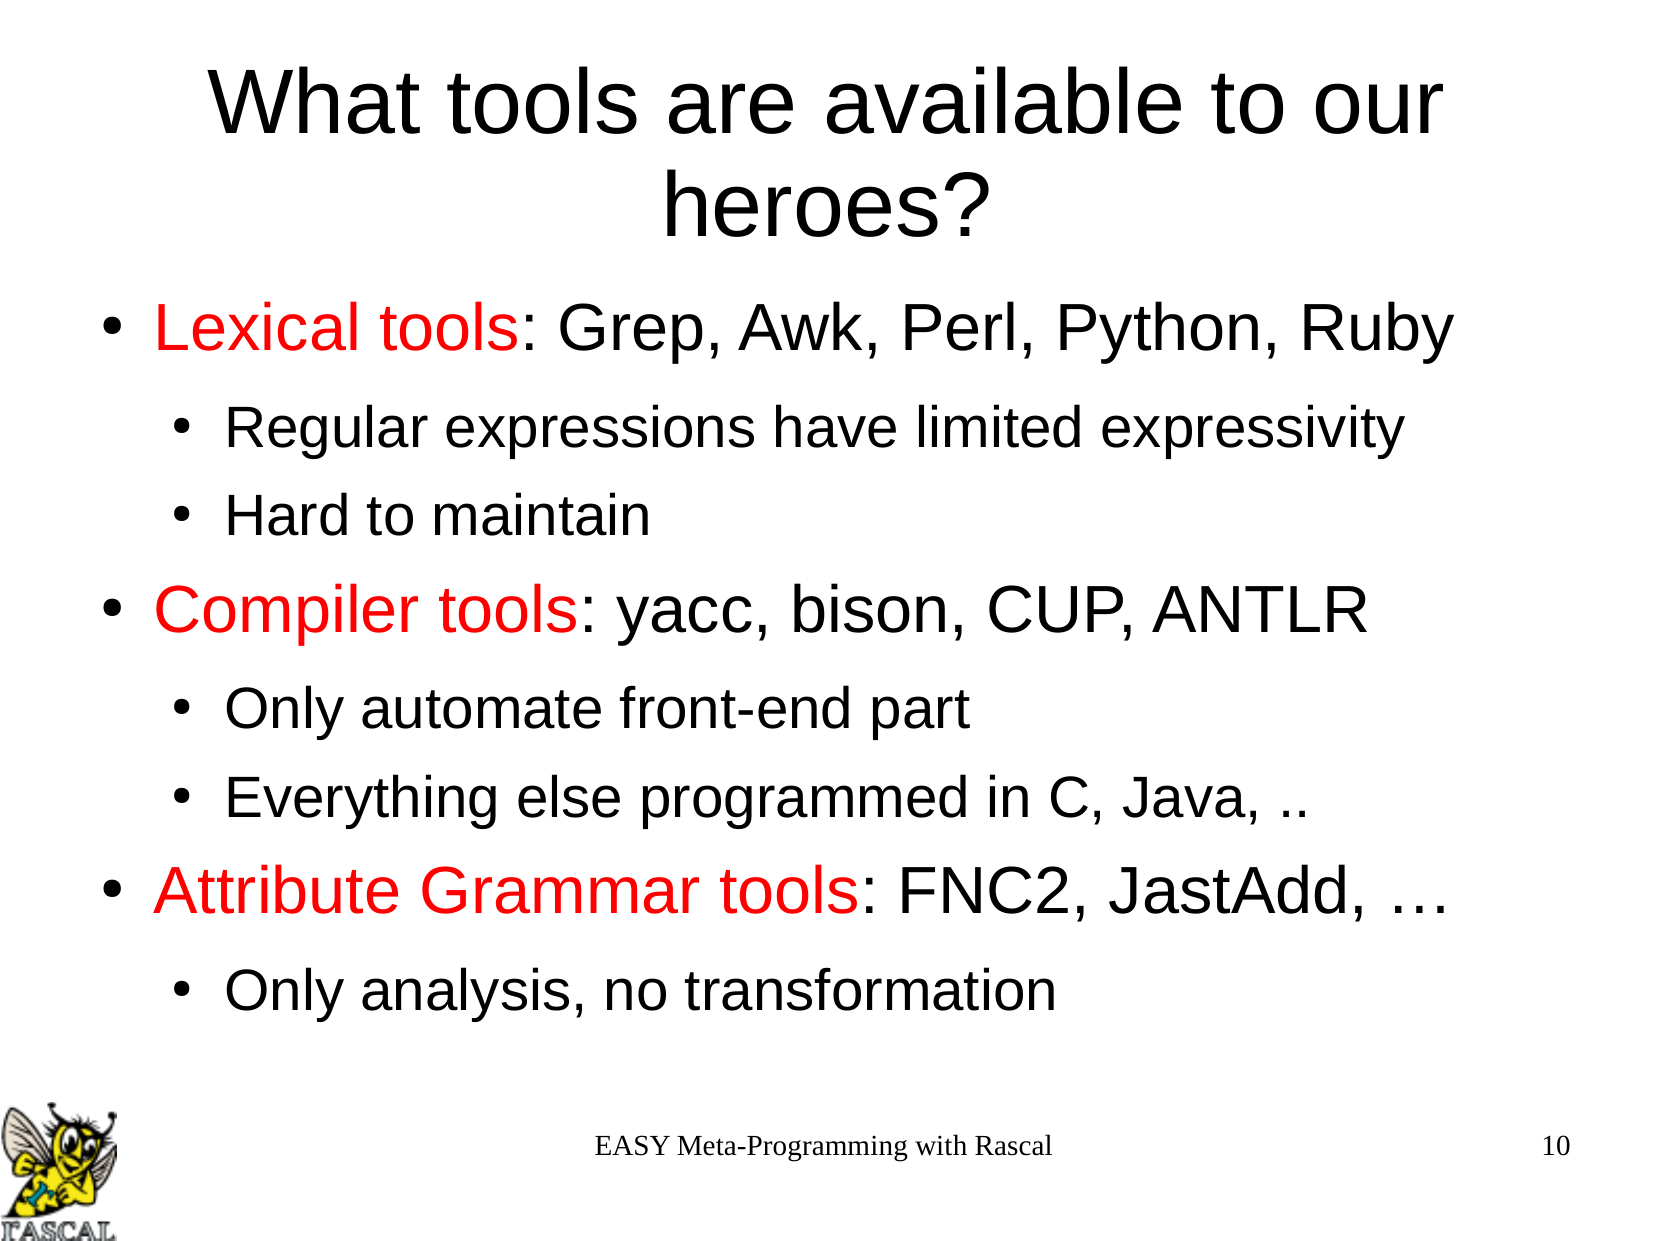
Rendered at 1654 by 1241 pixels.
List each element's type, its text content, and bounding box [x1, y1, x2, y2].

picture [0, 1102, 117, 1241]
list Lexical tools: Grep, Awk, Perl, Python, Ruby Regular expressions have limited expressivity Hard to maintain Compiler tools: yacc, bison, CUP, ANTLR Only automate front-end part Everything else programmed in C, Java, .. Attribute Grammar tools: FNC2, JastAdd, … Only analysis, no transformation [82, 290, 1571, 1109]
title What tools are available to our heroes? [82, 49, 1571, 257]
